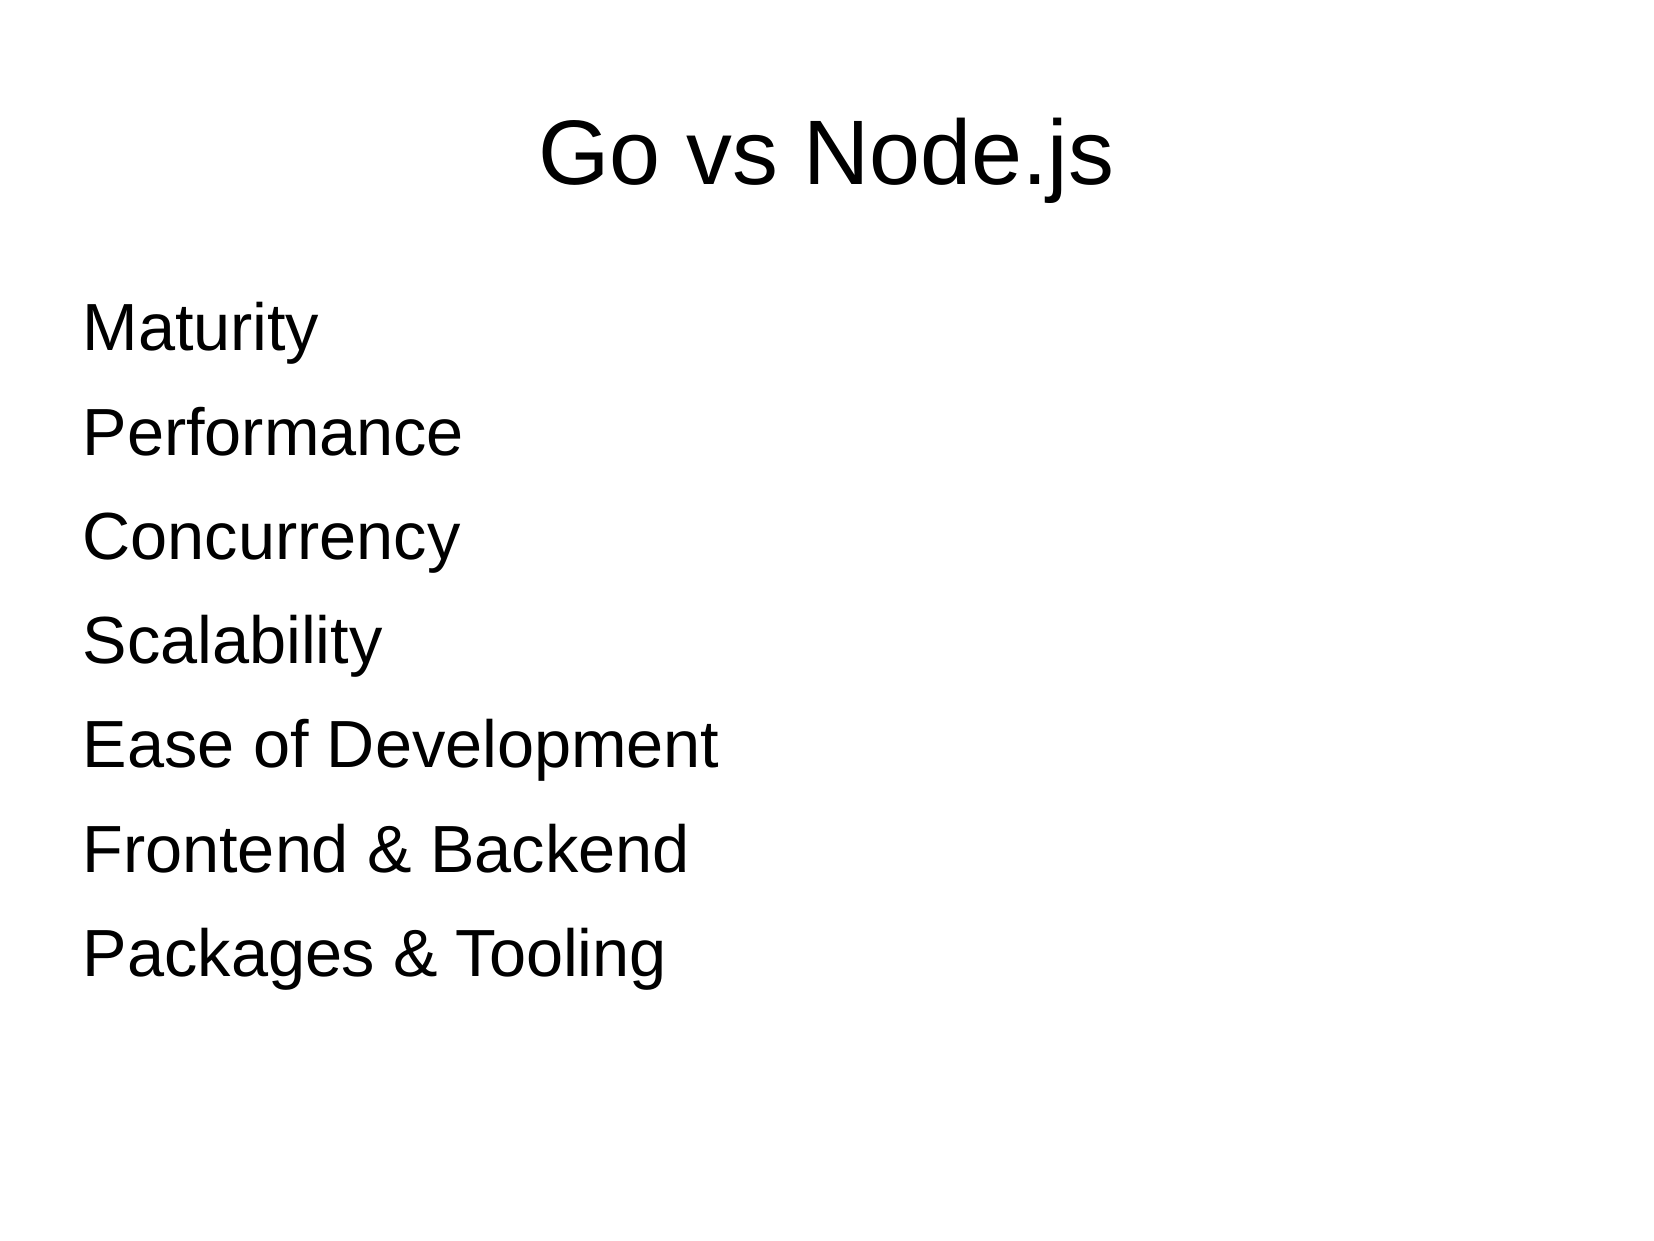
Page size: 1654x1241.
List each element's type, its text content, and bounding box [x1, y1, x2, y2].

title Go vs Node.js [82, 49, 1571, 257]
list Maturity Performance Concurrency Scalability Ease of Development Frontend & Backend Packages & Tooling [82, 290, 1571, 1010]
